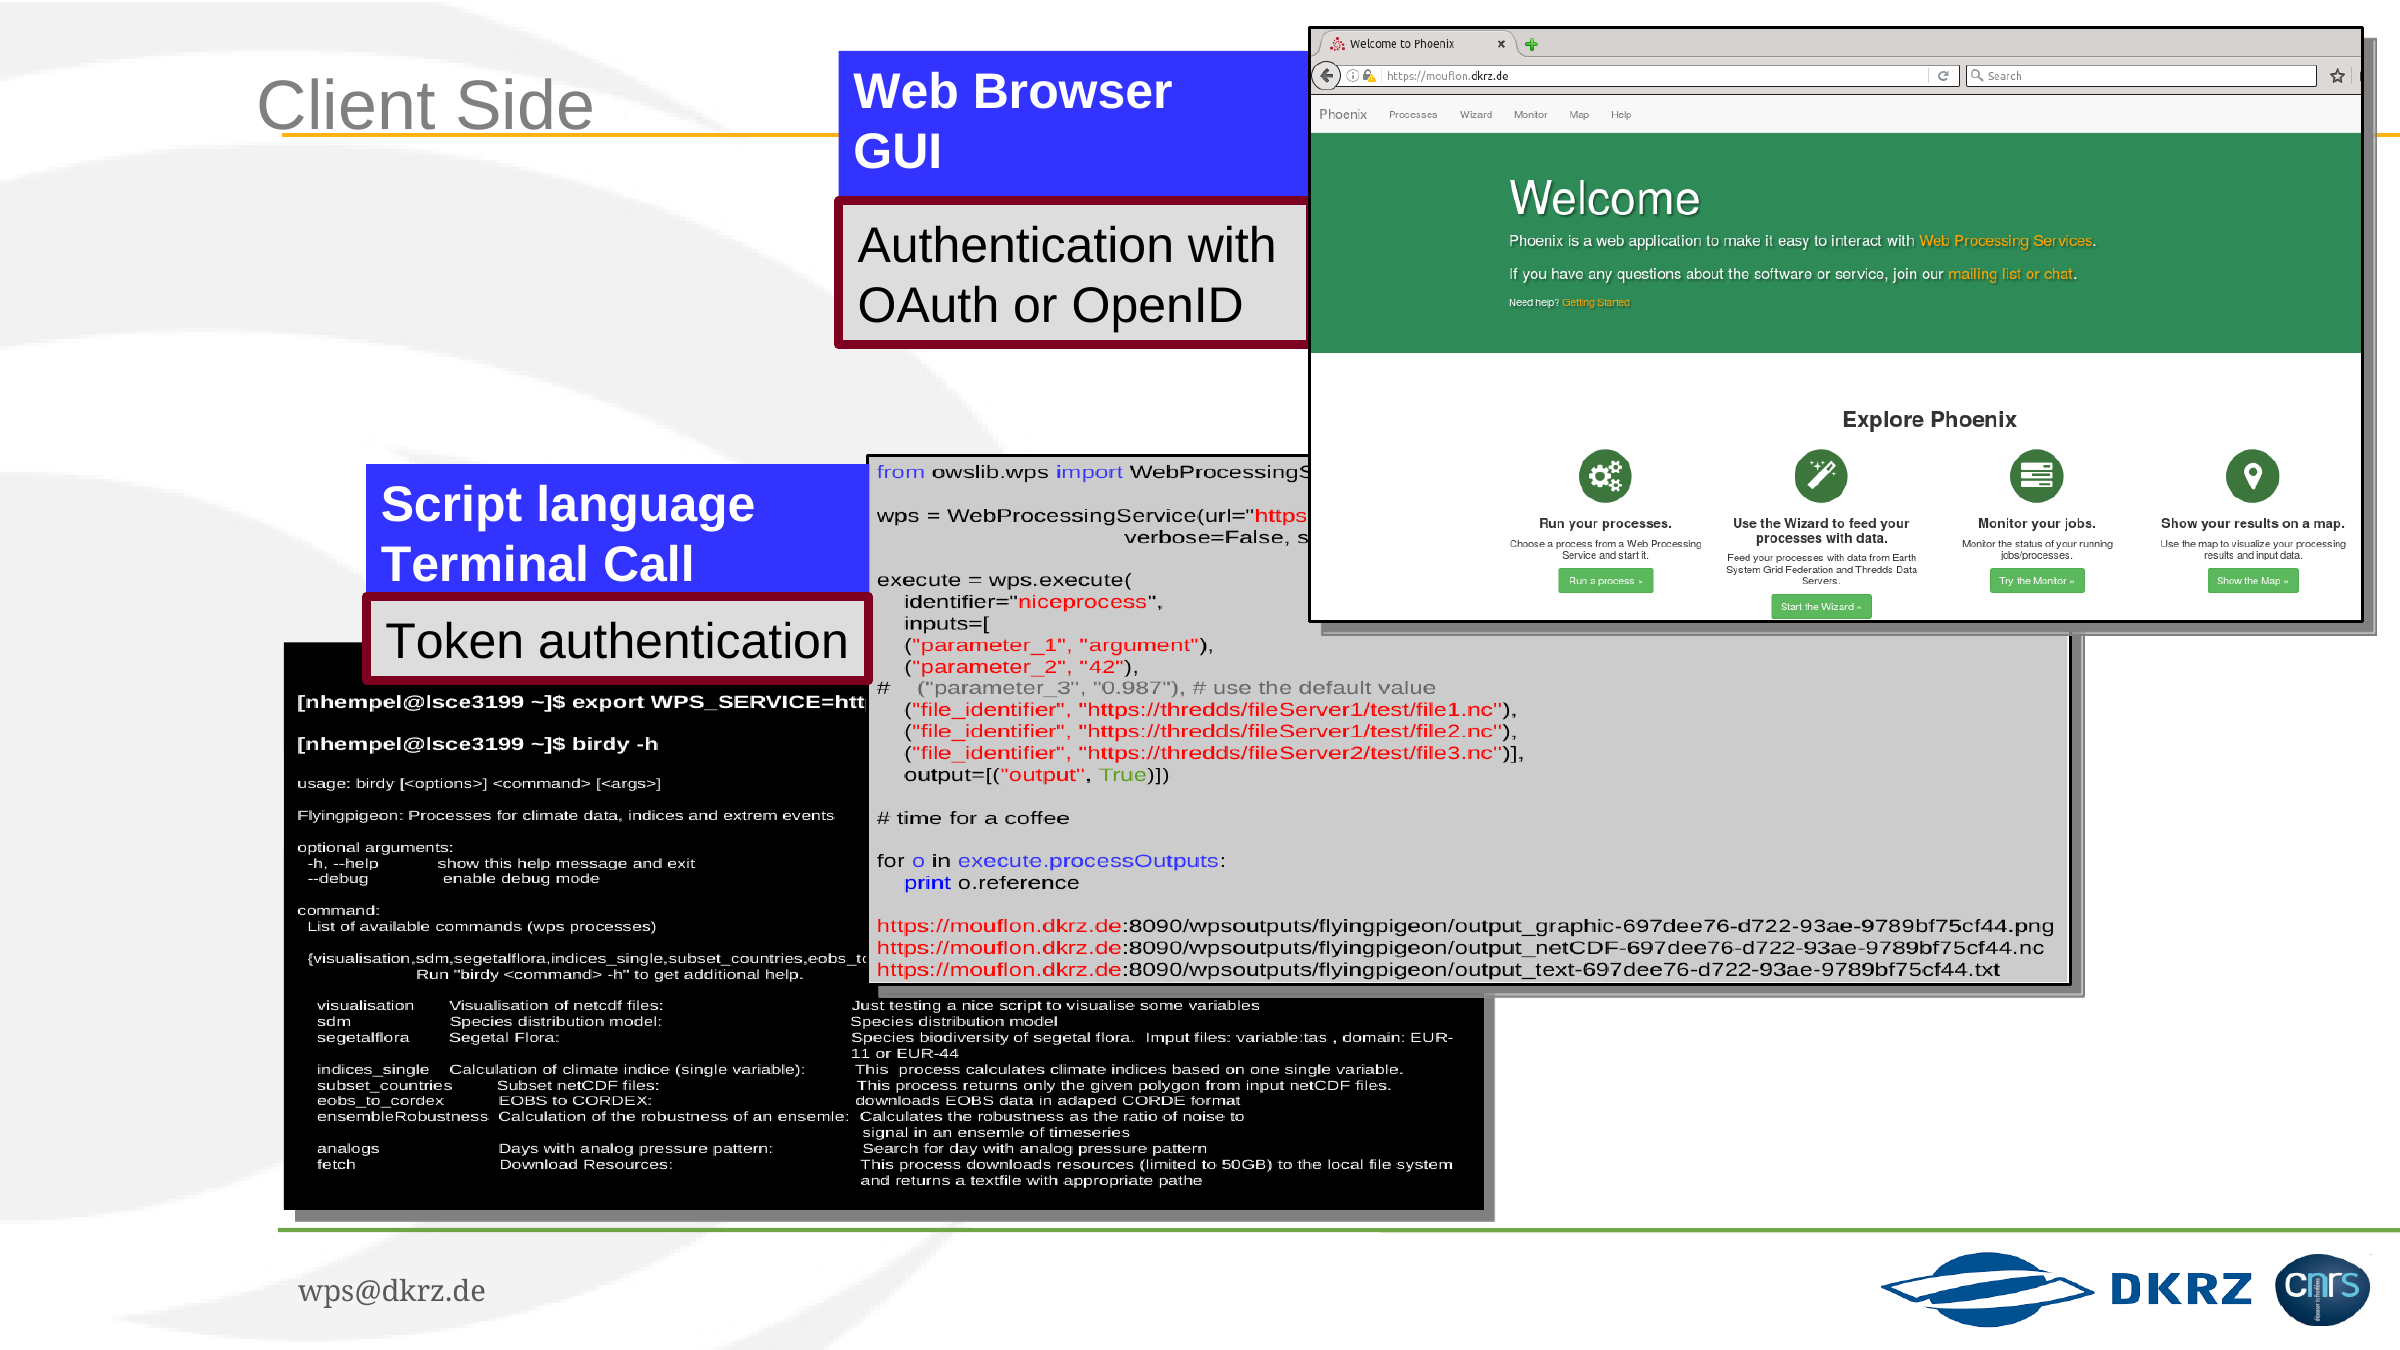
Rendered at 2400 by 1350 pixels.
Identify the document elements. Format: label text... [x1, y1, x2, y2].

title Client Side [242, 51, 838, 162]
picture [869, 457, 2070, 983]
picture [1311, 29, 2362, 621]
picture [0, 0, 2400, 1350]
text_box Script language Terminal Call [366, 464, 870, 592]
text_box Token authentication [366, 596, 864, 681]
text_box Web Browser GUI [838, 50, 1308, 196]
text_box Authentication with OAuth or OpenID [838, 200, 1308, 345]
